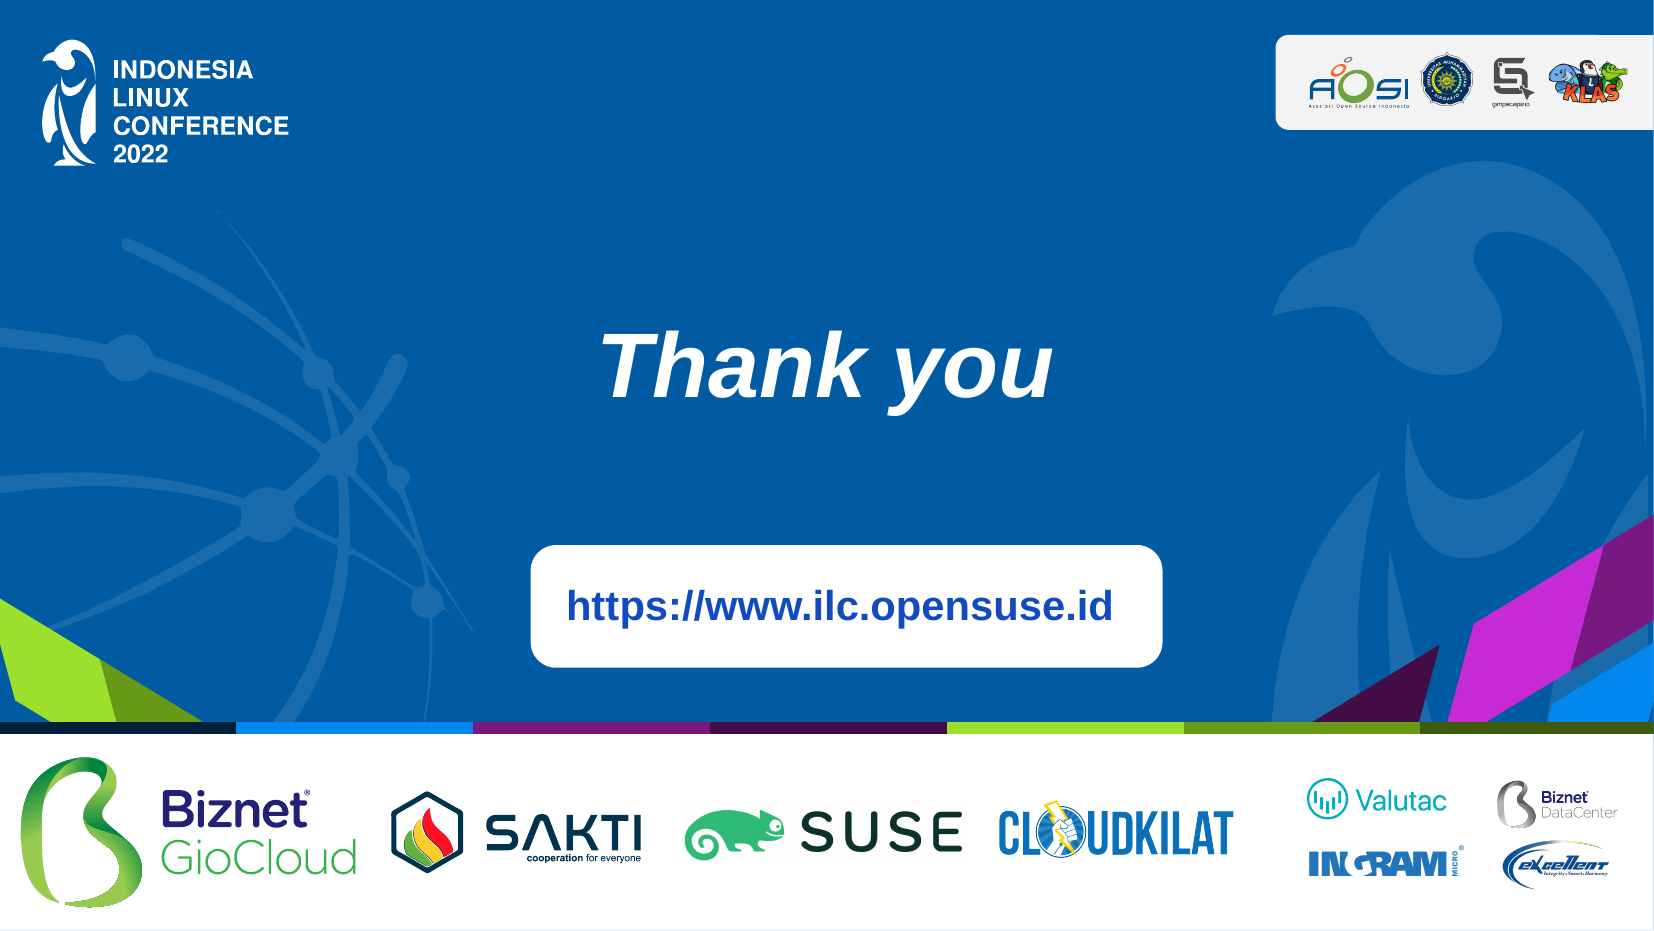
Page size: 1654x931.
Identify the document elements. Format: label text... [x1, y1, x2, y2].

picture [1496, 840, 1620, 890]
picture [999, 800, 1234, 858]
text_box [541, 545, 1153, 550]
picture [1420, 52, 1474, 106]
text_box Thank you [152, 246, 1465, 435]
text_box [540, 662, 1154, 668]
picture [682, 799, 965, 865]
picture [601, 855, 616, 859]
text_box https://www.ilc.opensuse.id [530, 550, 1163, 662]
picture [626, 855, 634, 862]
picture [1548, 60, 1628, 103]
picture [1309, 845, 1465, 877]
